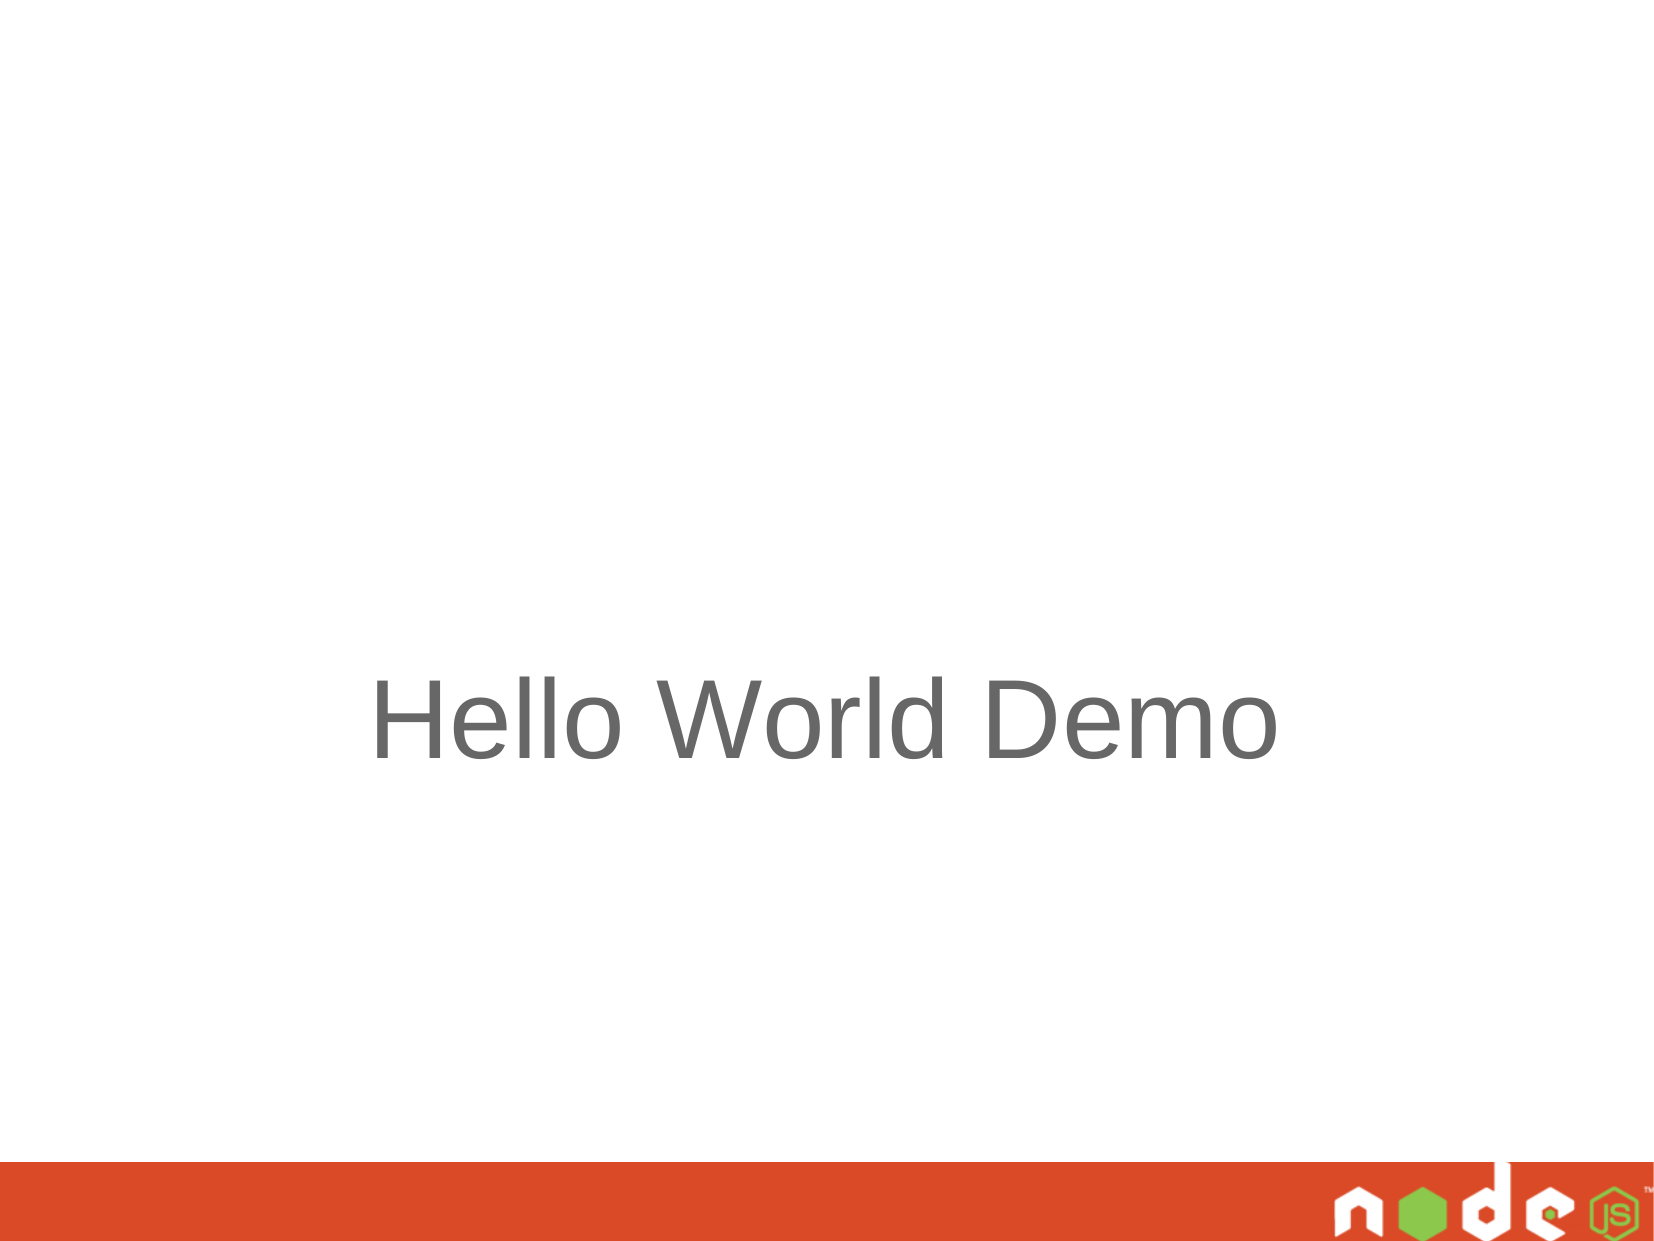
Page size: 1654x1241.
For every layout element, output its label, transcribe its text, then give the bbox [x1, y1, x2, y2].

picture [0, 1156, 1654, 1241]
subtitle Hello World Demo [112, 52, 1538, 1163]
